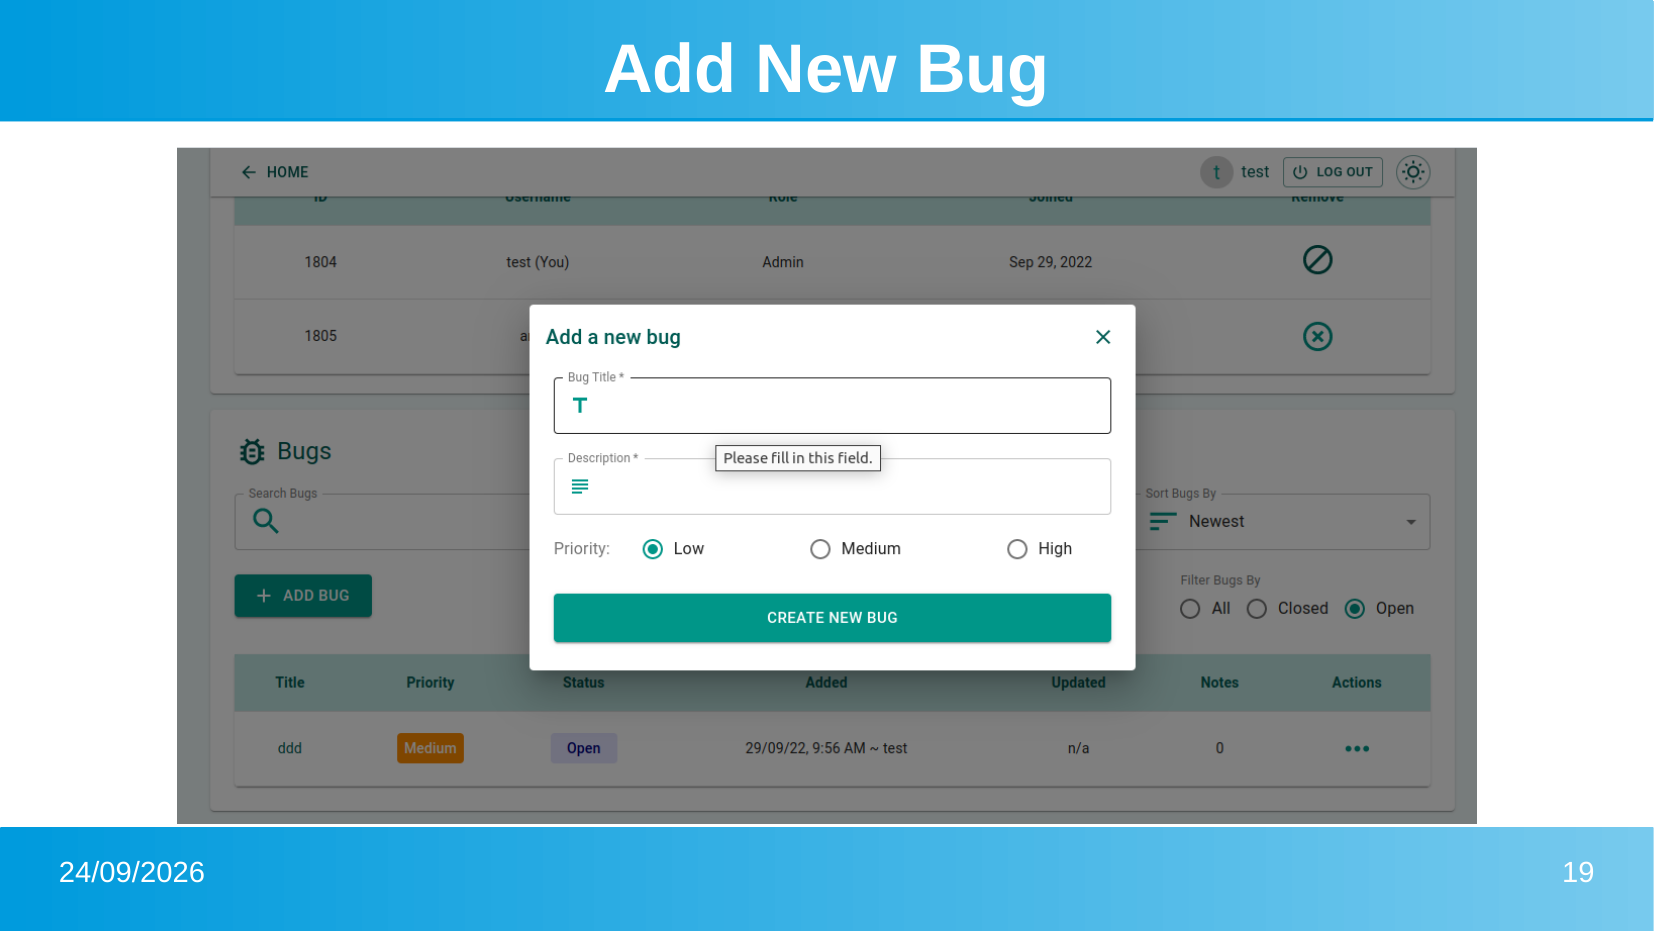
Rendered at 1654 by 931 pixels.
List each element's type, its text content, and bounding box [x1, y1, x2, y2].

picture [177, 147, 1477, 824]
title Add New Bug [59, 29, 1595, 108]
